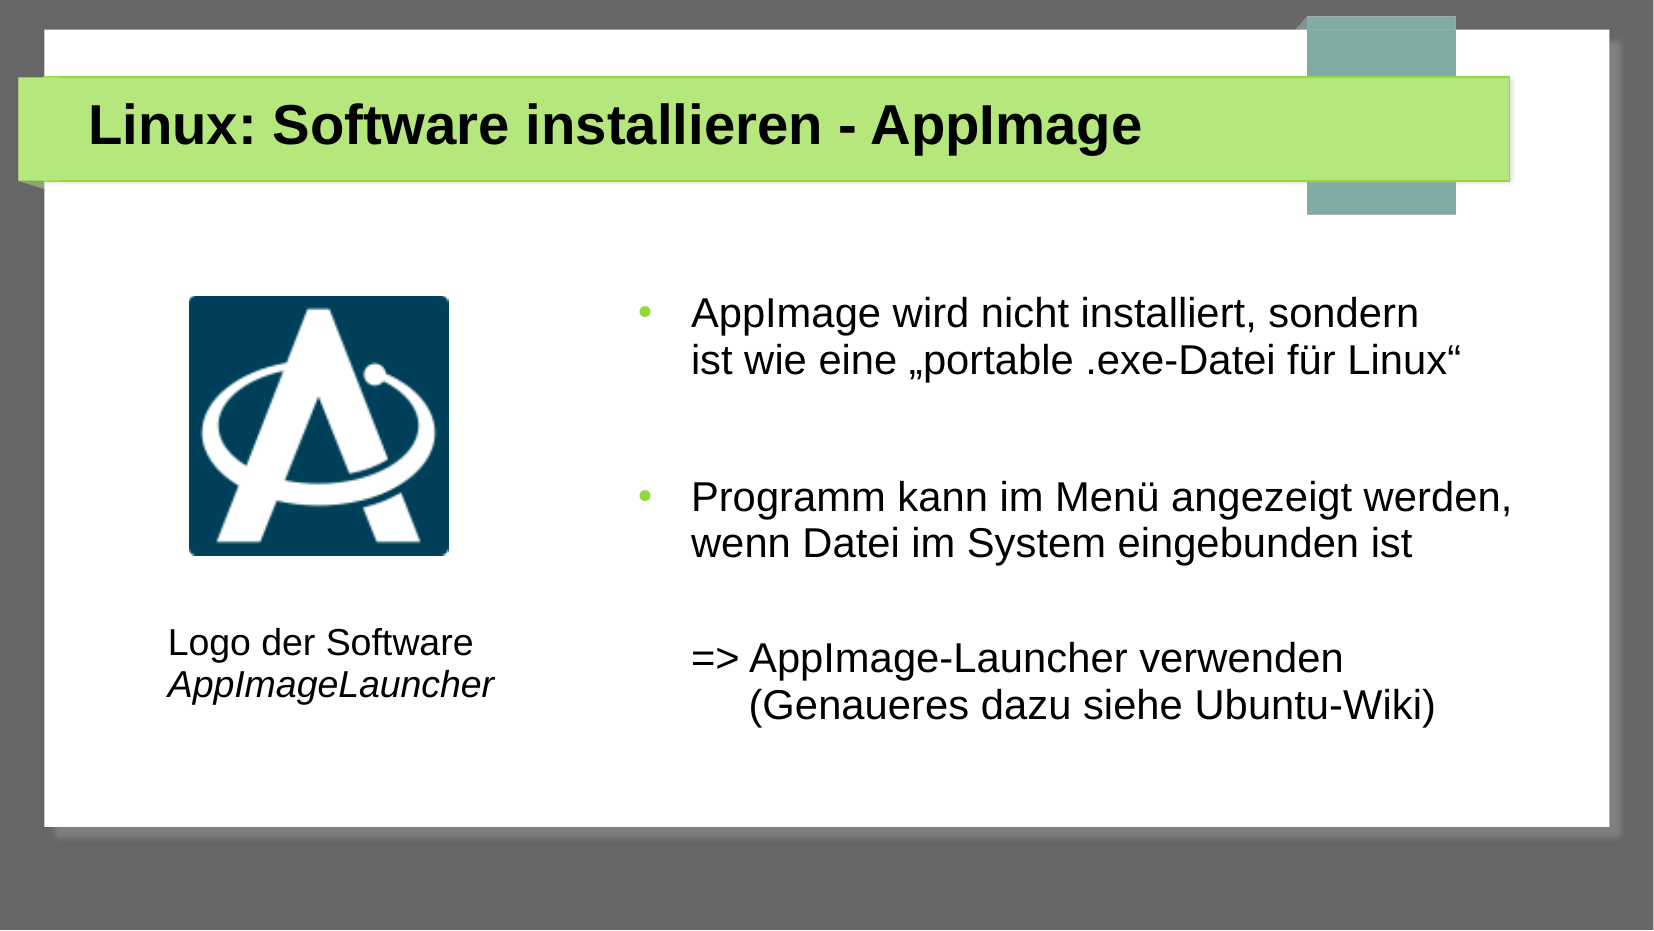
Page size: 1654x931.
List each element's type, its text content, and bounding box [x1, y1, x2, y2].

text_box Logo der Software AppImageLauncher [153, 614, 538, 733]
picture [442, 549, 449, 556]
picture [363, 493, 420, 543]
list AppImage wird nicht installiert, sondern ist wie eine „portable .exe-Datei für Linux“ Programm kann im Menü angezeigt werden, wenn Datei im System eingebunden ist => AppImage-Launcher verwenden (Genaueres dazu siehe Ubuntu-Wiki) [620, 221, 1565, 813]
title Linux: Software installieren - AppImage [88, 73, 1506, 178]
picture [201, 308, 436, 543]
